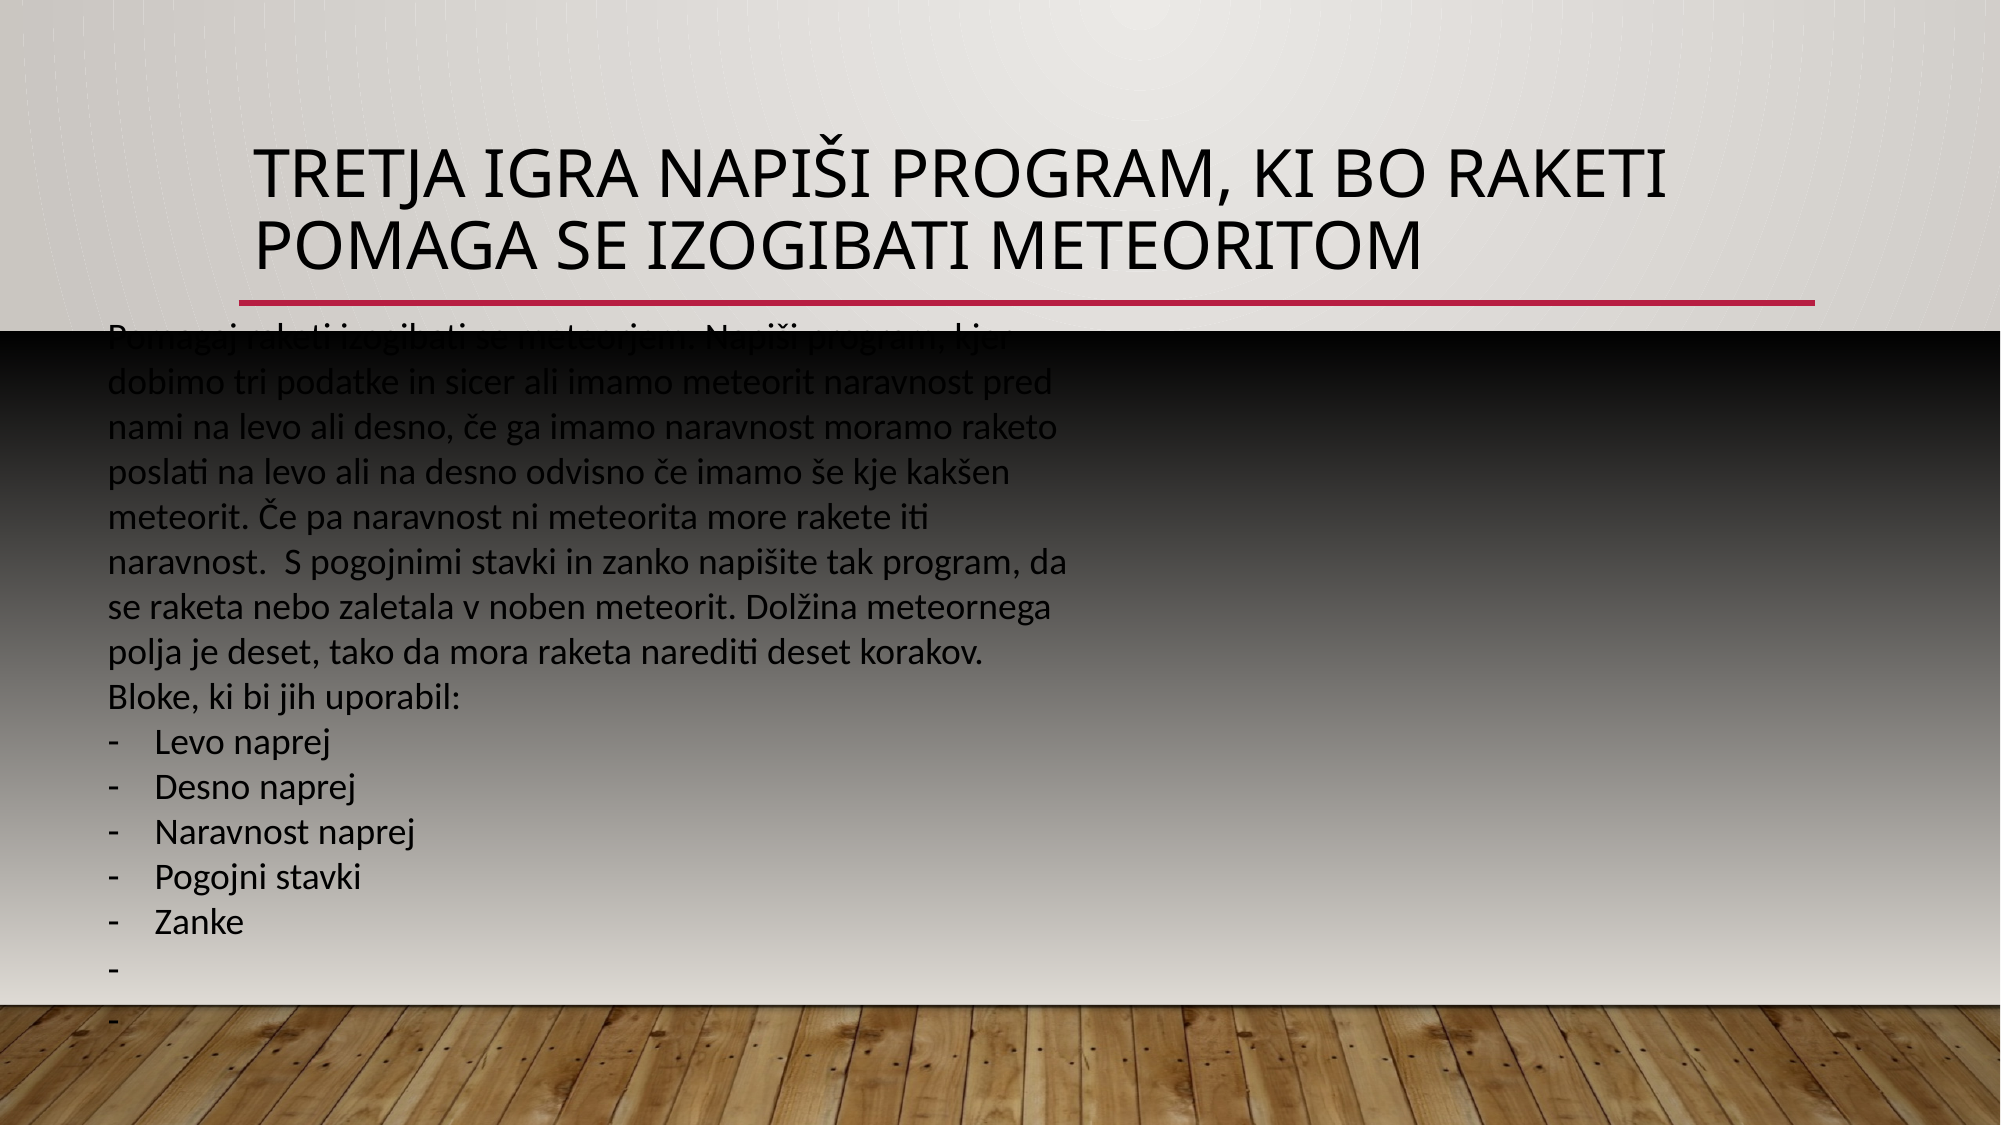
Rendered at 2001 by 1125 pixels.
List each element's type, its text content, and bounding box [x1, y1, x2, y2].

title Tretja Igra Napiši program, ki bo raketi pomaga se izogibati meteoritom [238, 131, 1814, 304]
picture [1093, 304, 1975, 979]
text_box Pomagaj raketi izogibati se meteorjem. Napiši program, kjer dobimo tri podatke in sicer ali imamo meteorit naravnost pred nami na levo ali desno, če ga imamo naravnost moramo raketo poslati na levo ali na desno odvisno če imamo še kje kakšen meteorit. Če pa naravnost ni meteorita more rakete iti naravnost. S pogojnimi stavki in zanko napišite tak program, da se raketa nebo zaletala v noben meteorit. Dolžina meteornega polja je deset, tako da mora raketa narediti deset korakov. Bloke, ki bi jih uporabil: Levo naprej Desno naprej Naravnost naprej Pogojni stavki Zanke [92, 304, 1093, 1047]
